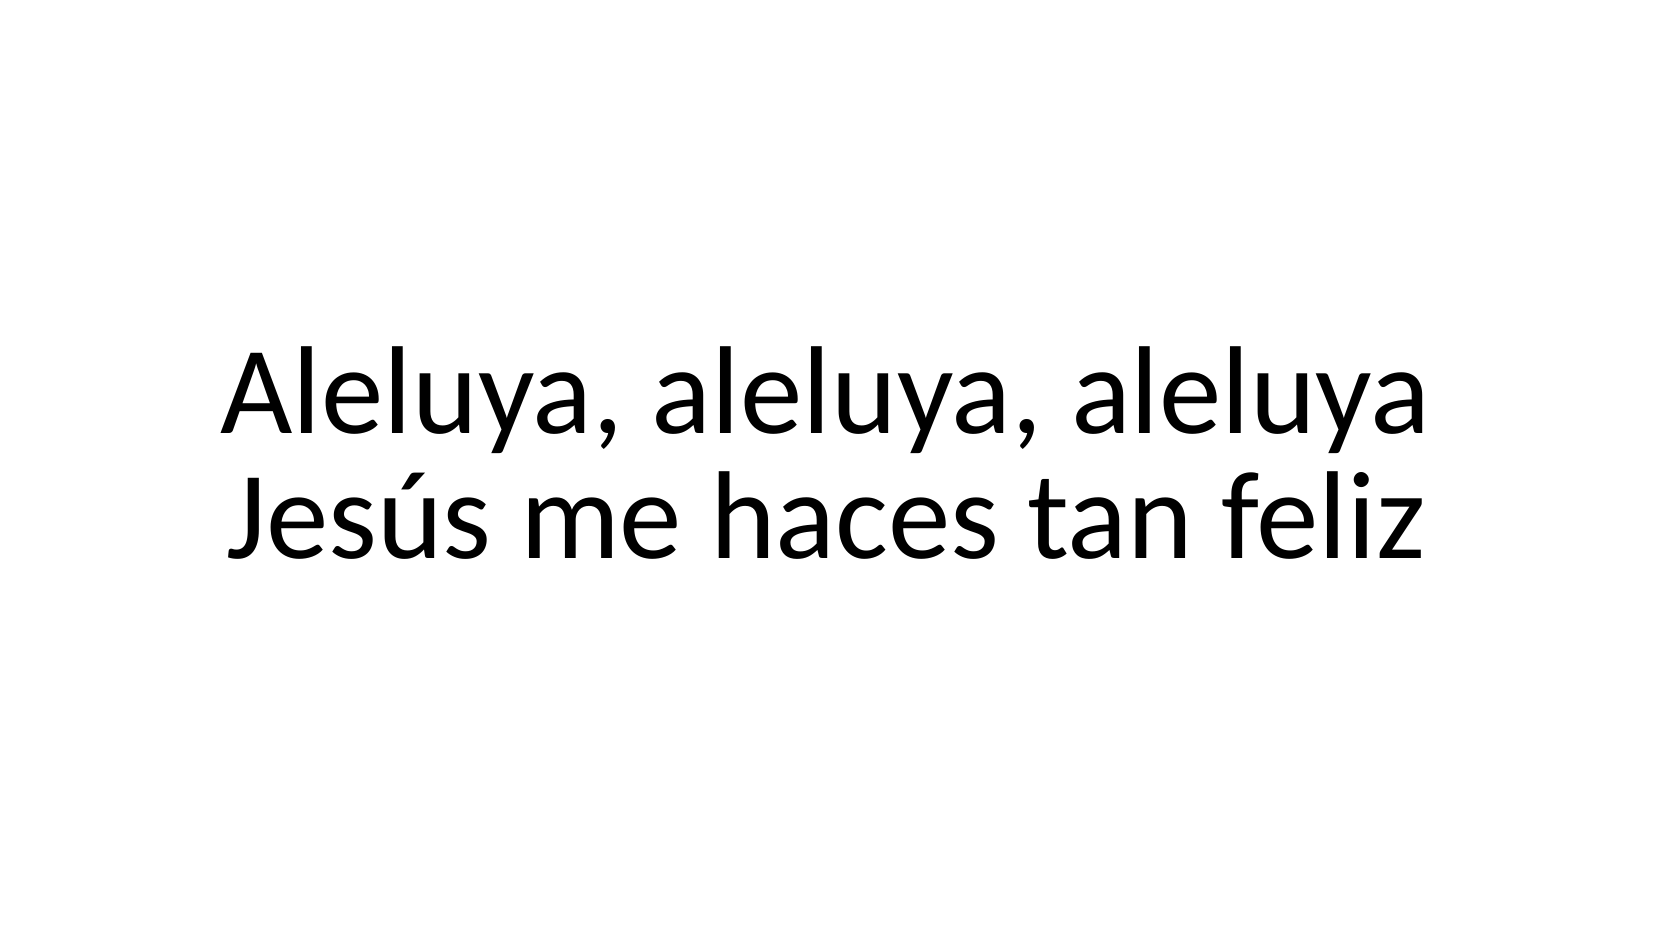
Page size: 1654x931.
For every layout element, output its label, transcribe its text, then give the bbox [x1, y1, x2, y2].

title Aleluya, aleluya, aleluya Jesús me haces tan feliz [0, 0, 1654, 931]
